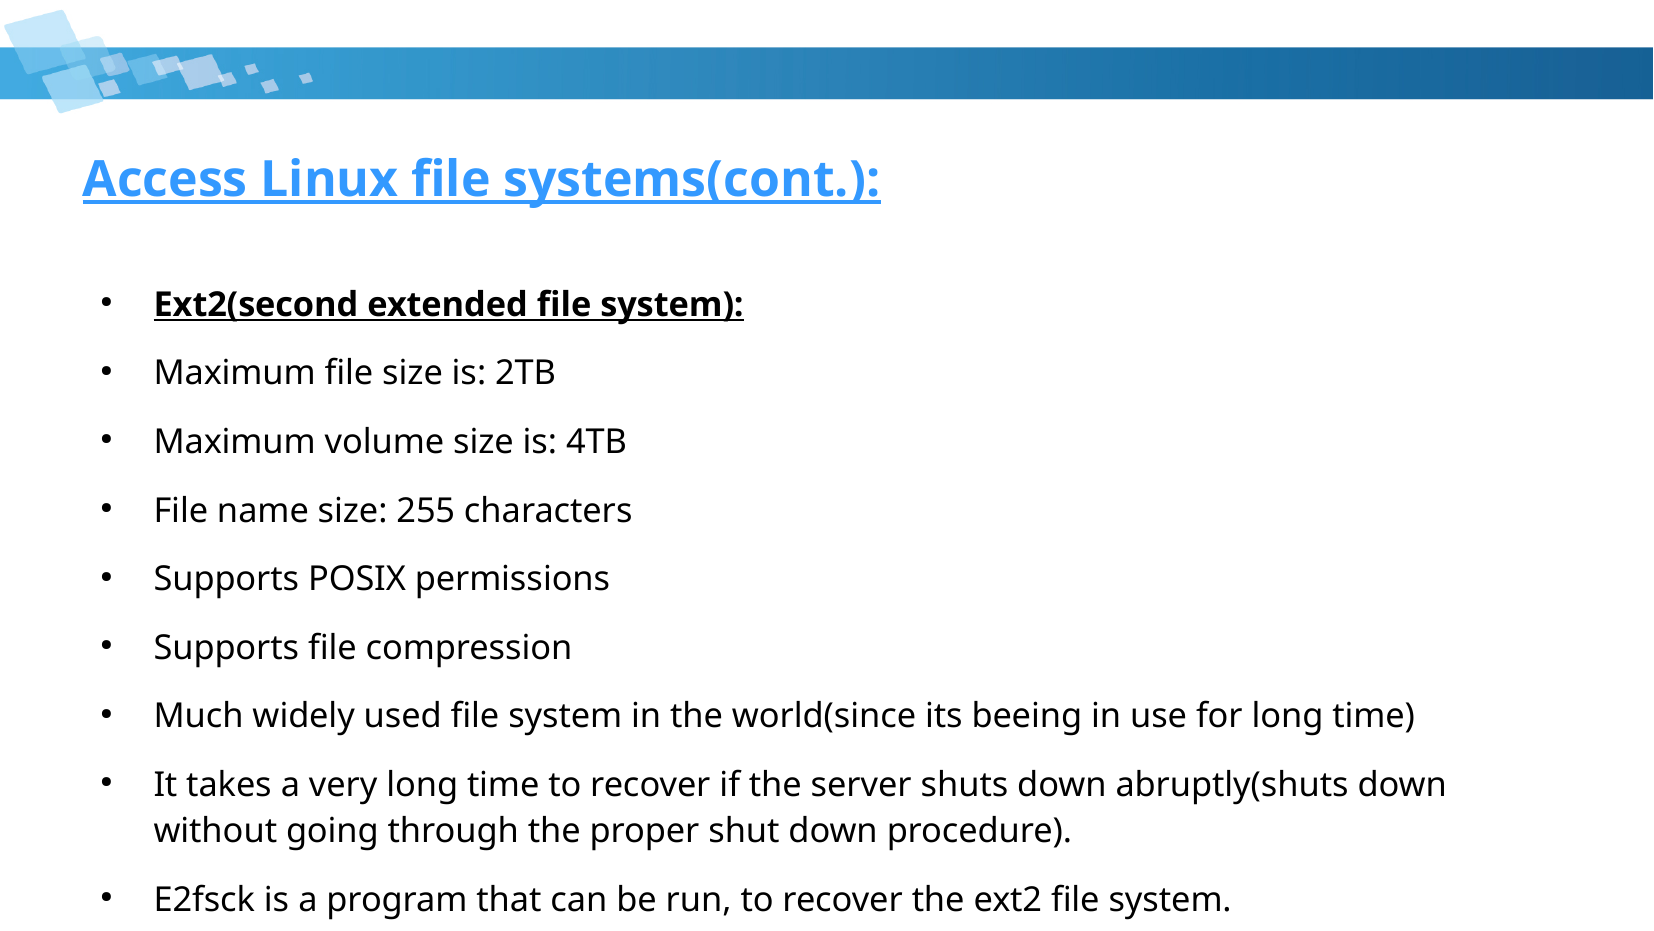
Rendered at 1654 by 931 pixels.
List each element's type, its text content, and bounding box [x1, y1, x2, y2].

picture [0, 0, 1653, 929]
list Ext2(second extended file system): Maximum file size is: 2TB Maximum volume size is: 4TB File name size: 255 characters Supports POSIX permissions Supports file compression Much widely used file system in the world(since its beeing in use for long time) It takes a very long time to recover if the server shuts down abruptly(shuts down without going through the proper shut down procedure). E2fsck is a program that can be run, to recover the ext2 file system. E2fsck checks the entire file system, instead of checking for just few file which are involved in that shut down process. Wich can take a very long time(15-50 mins) [82, 279, 1571, 931]
title Access Linux file systems(cont.): [82, 99, 1571, 255]
